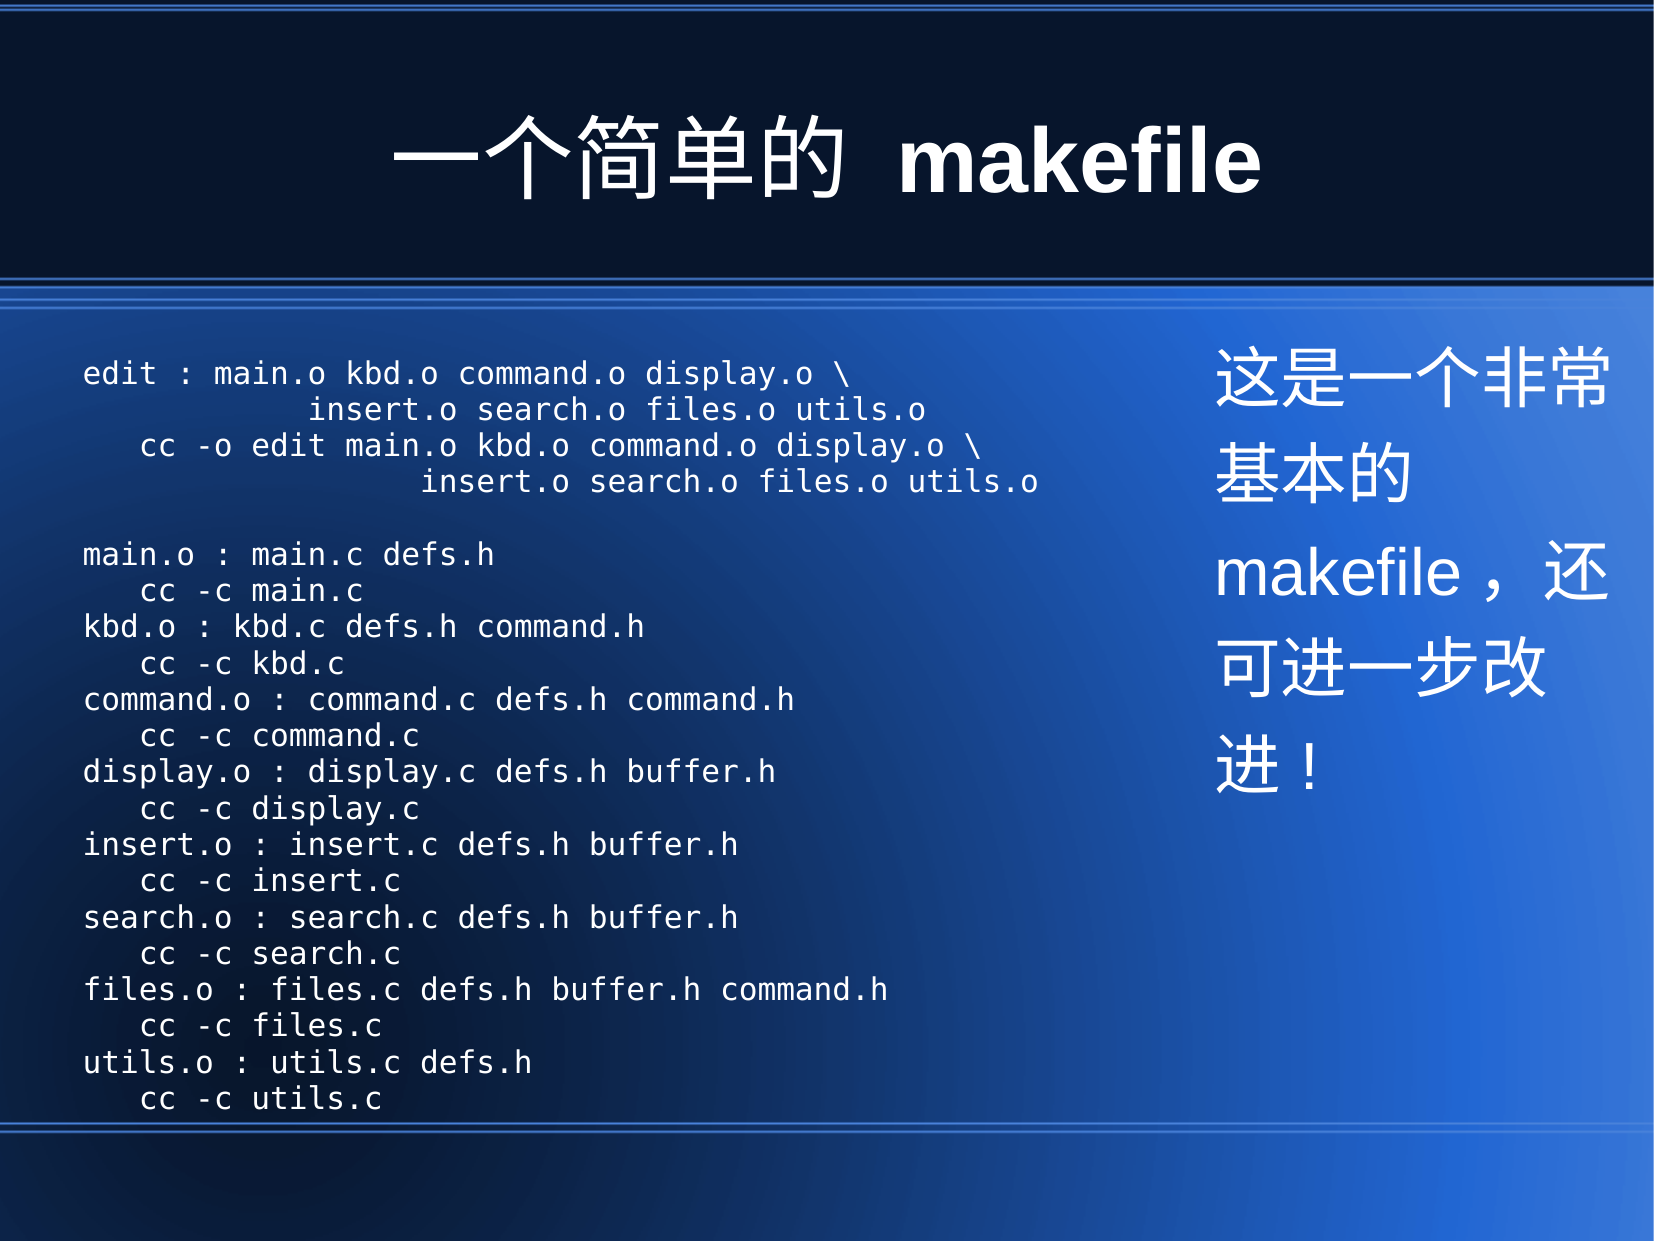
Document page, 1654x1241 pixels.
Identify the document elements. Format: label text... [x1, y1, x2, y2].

list 这是一个非常基本的 makefile，还可进一步改进! [1214, 324, 1625, 1027]
list edit : main.o kbd.o command.o display.o \ insert.o search.o files.o utils.o cc -o edit main.o kbd.o command.o display.o \ insert.o search.o files.o utils.o main.o : main.c defs.h cc -c main.c kbd.o : kbd.c defs.h command.h cc -c kbd.c command.o : command.c defs.h command.h cc -c command.c display.o : display.c defs.h buffer.h cc -c display.c insert.o : insert.c defs.h buffer.h cc -c insert.c search.o : search.c defs.h buffer.h cc -c search.c files.o : files.c defs.h buffer.h command.h cc -c files.c utils.o : utils.c defs.h cc -c utils.c [82, 355, 1270, 1117]
picture [0, 0, 1654, 1241]
title 一个简单的 makefile [82, 49, 1571, 257]
